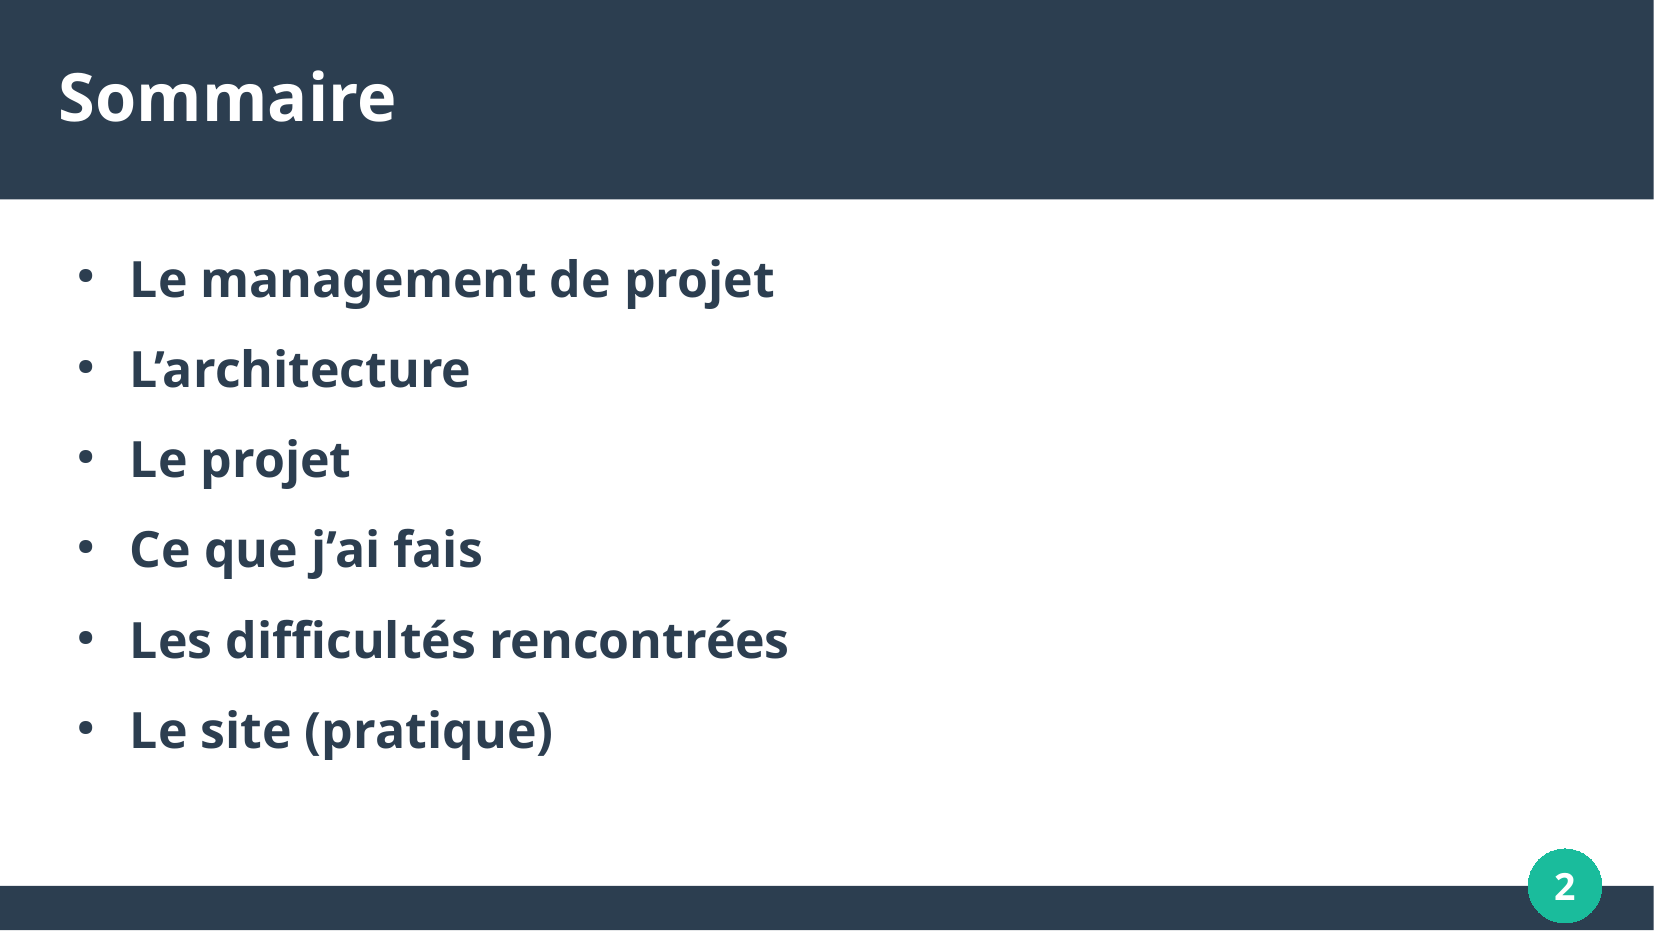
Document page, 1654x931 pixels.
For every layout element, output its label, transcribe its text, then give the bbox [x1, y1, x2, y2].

list Le management de projet L’architecture Le projet Ce que j’ai fais Les difficultés rencontrées Le site (pratique) [59, 243, 1595, 864]
title Sommaire [59, 37, 1595, 155]
